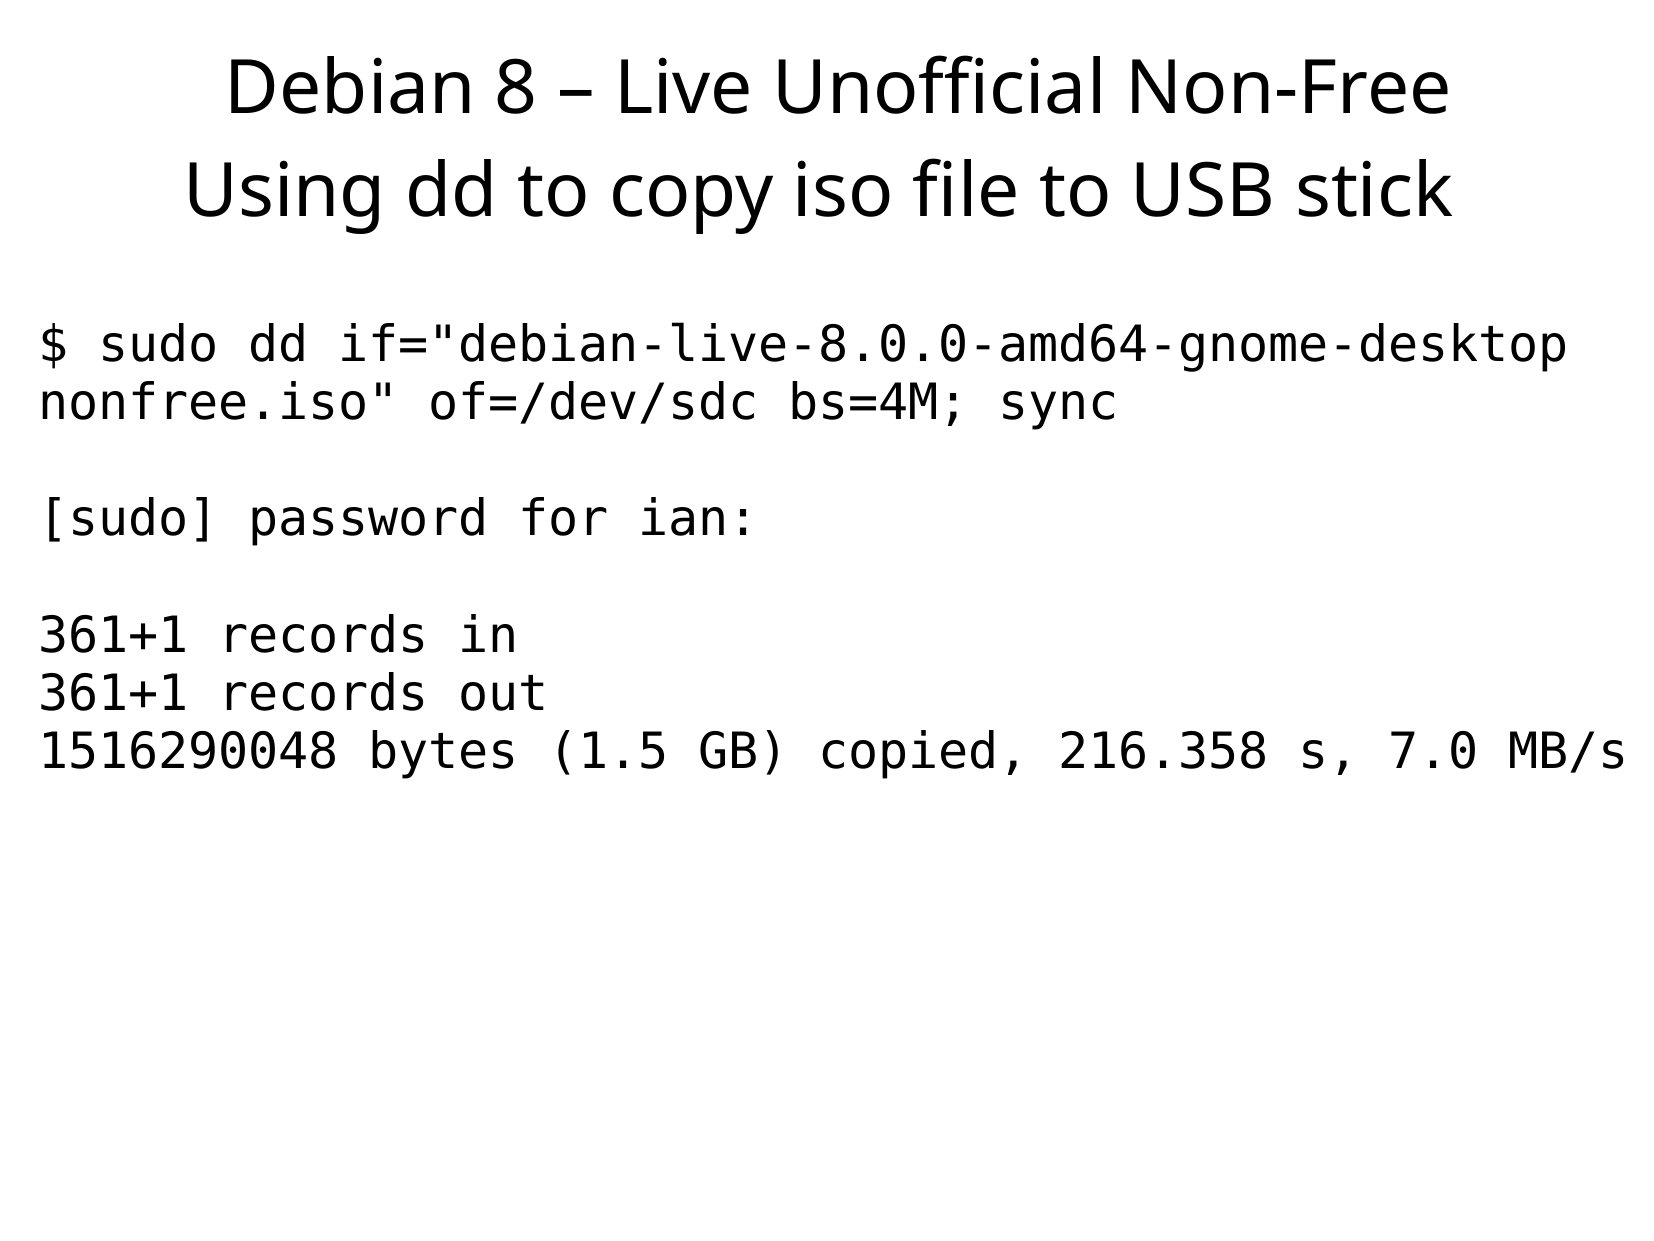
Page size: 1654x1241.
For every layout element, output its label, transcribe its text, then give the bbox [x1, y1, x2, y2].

title Debian 8 – Live Unofficial Non-Free Using dd to copy iso file to USB stick [94, 53, 1583, 219]
text_box $ sudo dd if="debian-live-8.0.0-amd64-gnome-desktop nonfree.iso" of=/dev/sdc bs=4M; sync [sudo] password for ian: 361+1 records in 361+1 records out 1516290048 bytes (1.5 GB) copied, 216.358 s, 7.0 MB/s [23, 307, 1654, 969]
